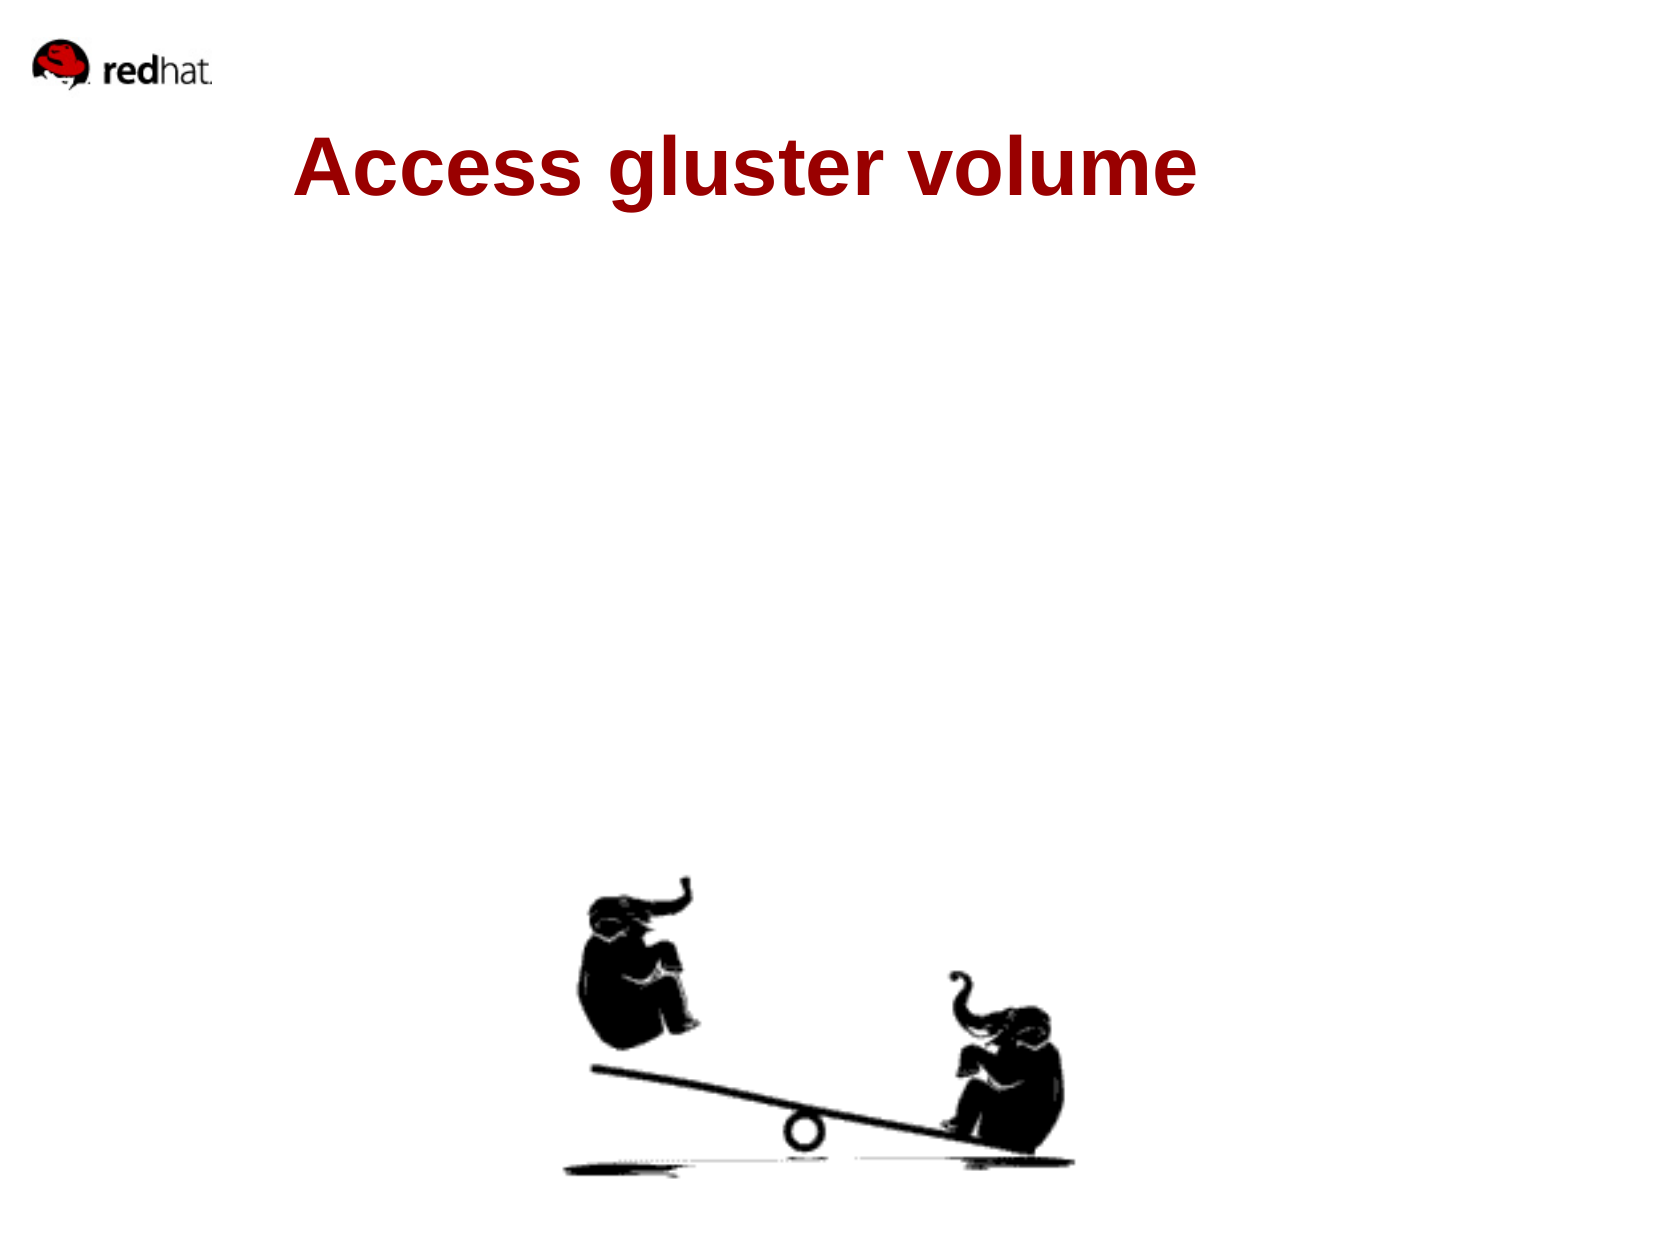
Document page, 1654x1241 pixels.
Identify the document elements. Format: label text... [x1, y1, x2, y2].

text_box Access gluster volume [150, 112, 1313, 226]
picture [15, 494, 1606, 1240]
picture [31, 37, 212, 98]
